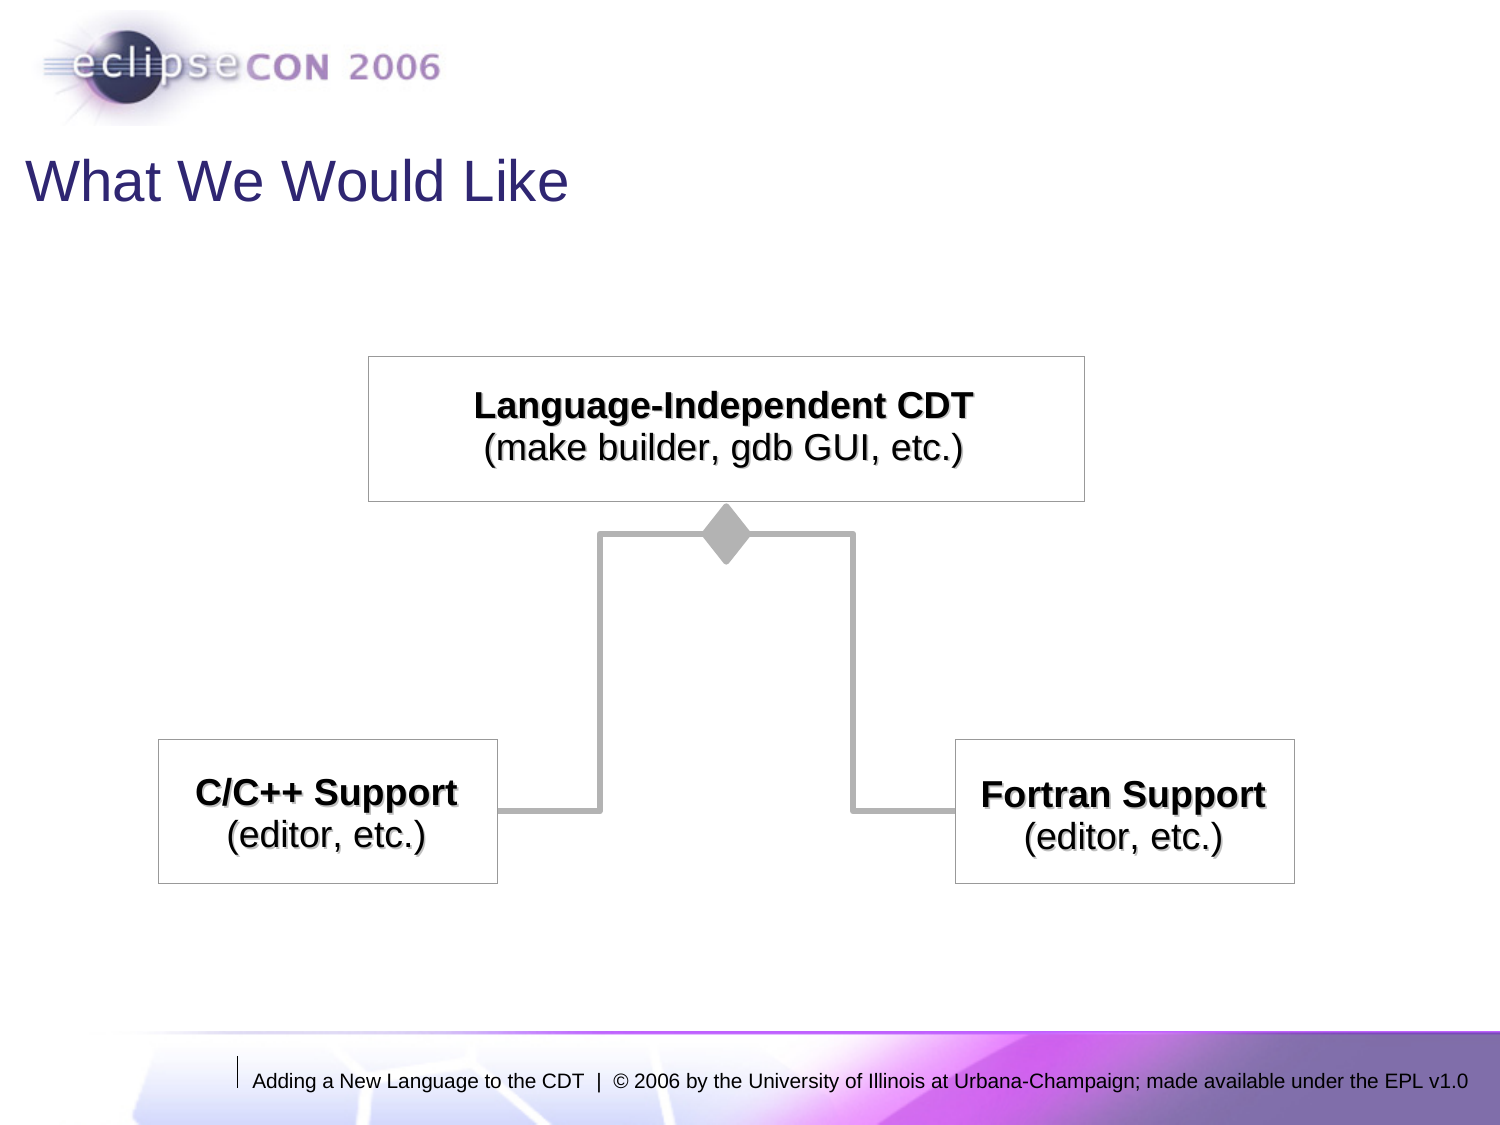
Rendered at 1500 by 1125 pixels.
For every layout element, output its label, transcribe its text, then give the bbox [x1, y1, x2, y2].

picture [0, 1031, 1500, 1125]
picture [31, 10, 1040, 126]
text_box Language-Independent CDT (make builder, gdb GUI, etc.) [391, 376, 1057, 477]
text_box [368, 356, 1085, 502]
text_box C/C++ Support (editor, etc.) [157, 764, 496, 865]
text_box Fortran Support (editor, etc.) [954, 766, 1293, 867]
text_box [158, 739, 498, 884]
text_box [704, 506, 749, 562]
title What We Would Like [25, 142, 1378, 225]
text_box [955, 739, 1295, 884]
